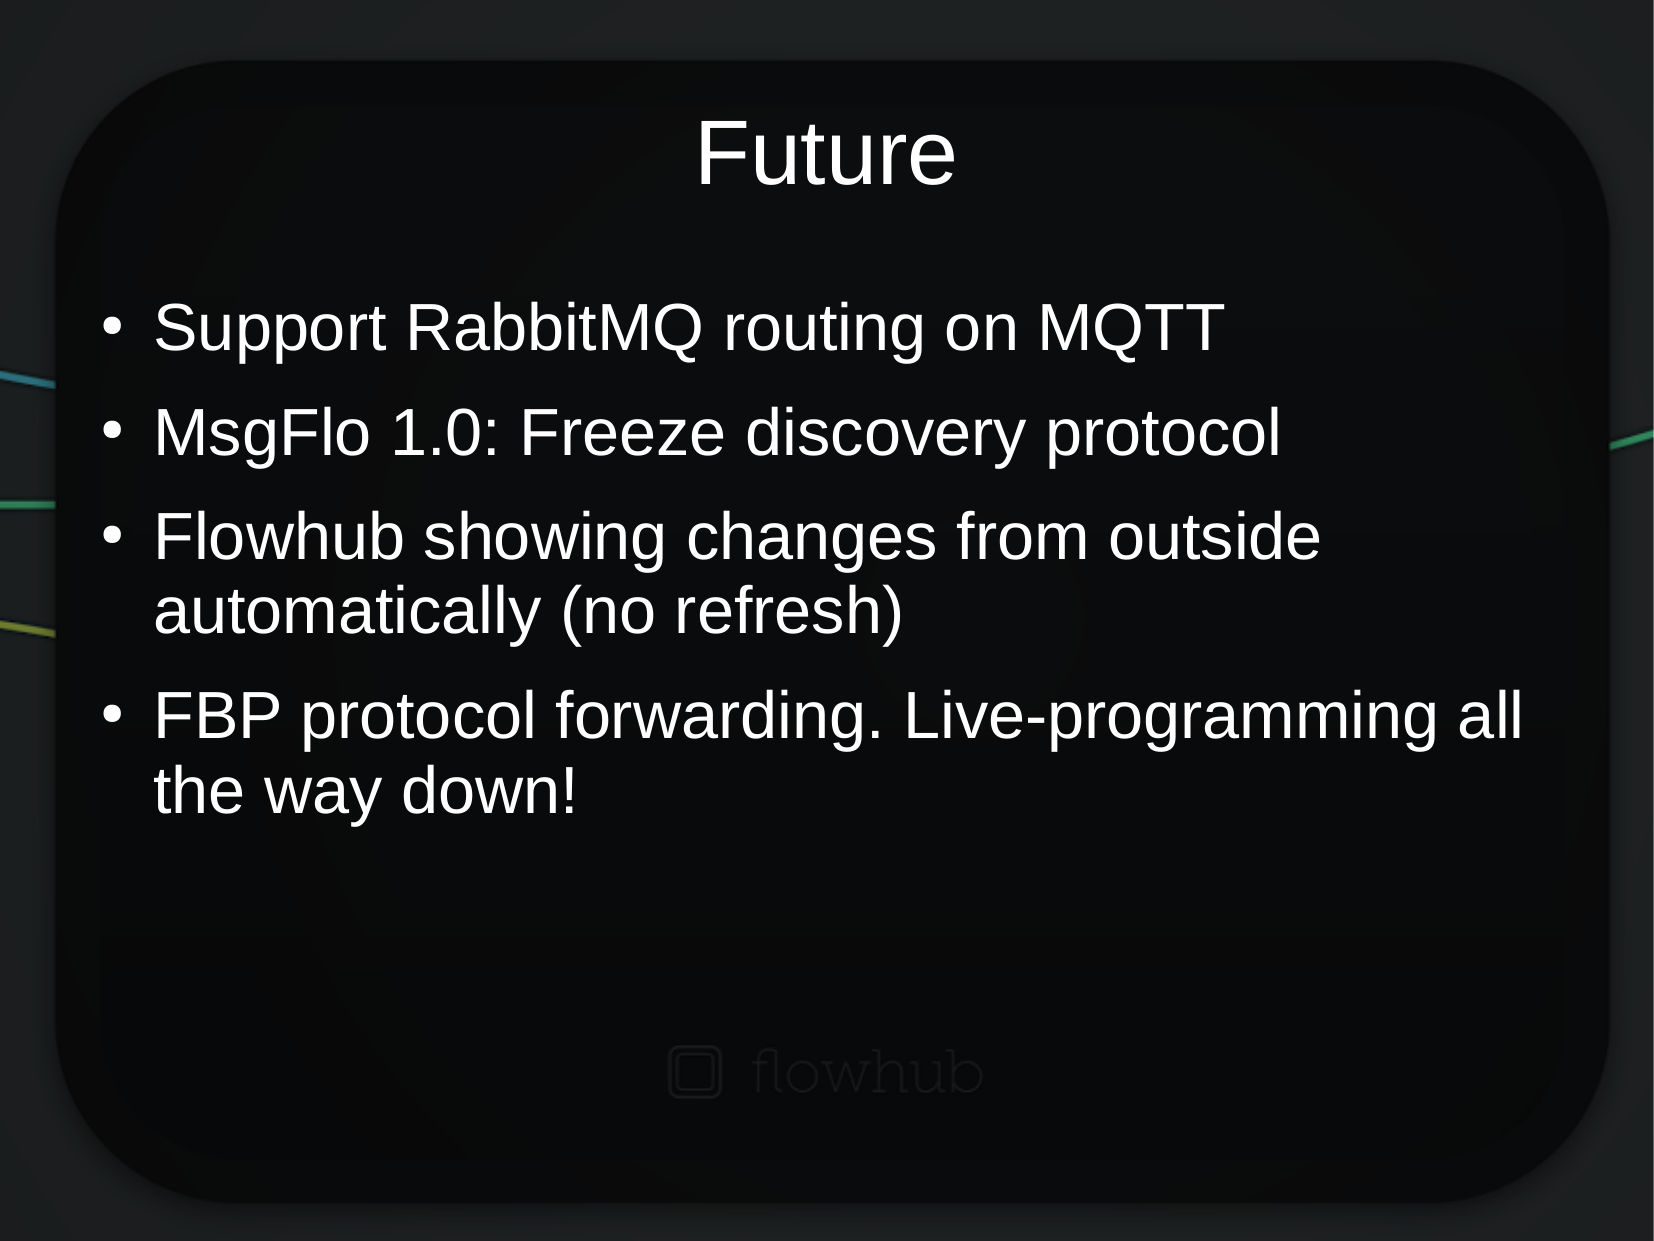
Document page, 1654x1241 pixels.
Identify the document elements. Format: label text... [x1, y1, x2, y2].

title Future [82, 49, 1571, 257]
list Support RabbitMQ routing on MQTT MsgFlo 1.0: Freeze discovery protocol Flowhub showing changes from outside automatically (no refresh) FBP protocol forwarding. Live-programming all the way down! [82, 290, 1571, 1010]
picture [0, 0, 1654, 1241]
